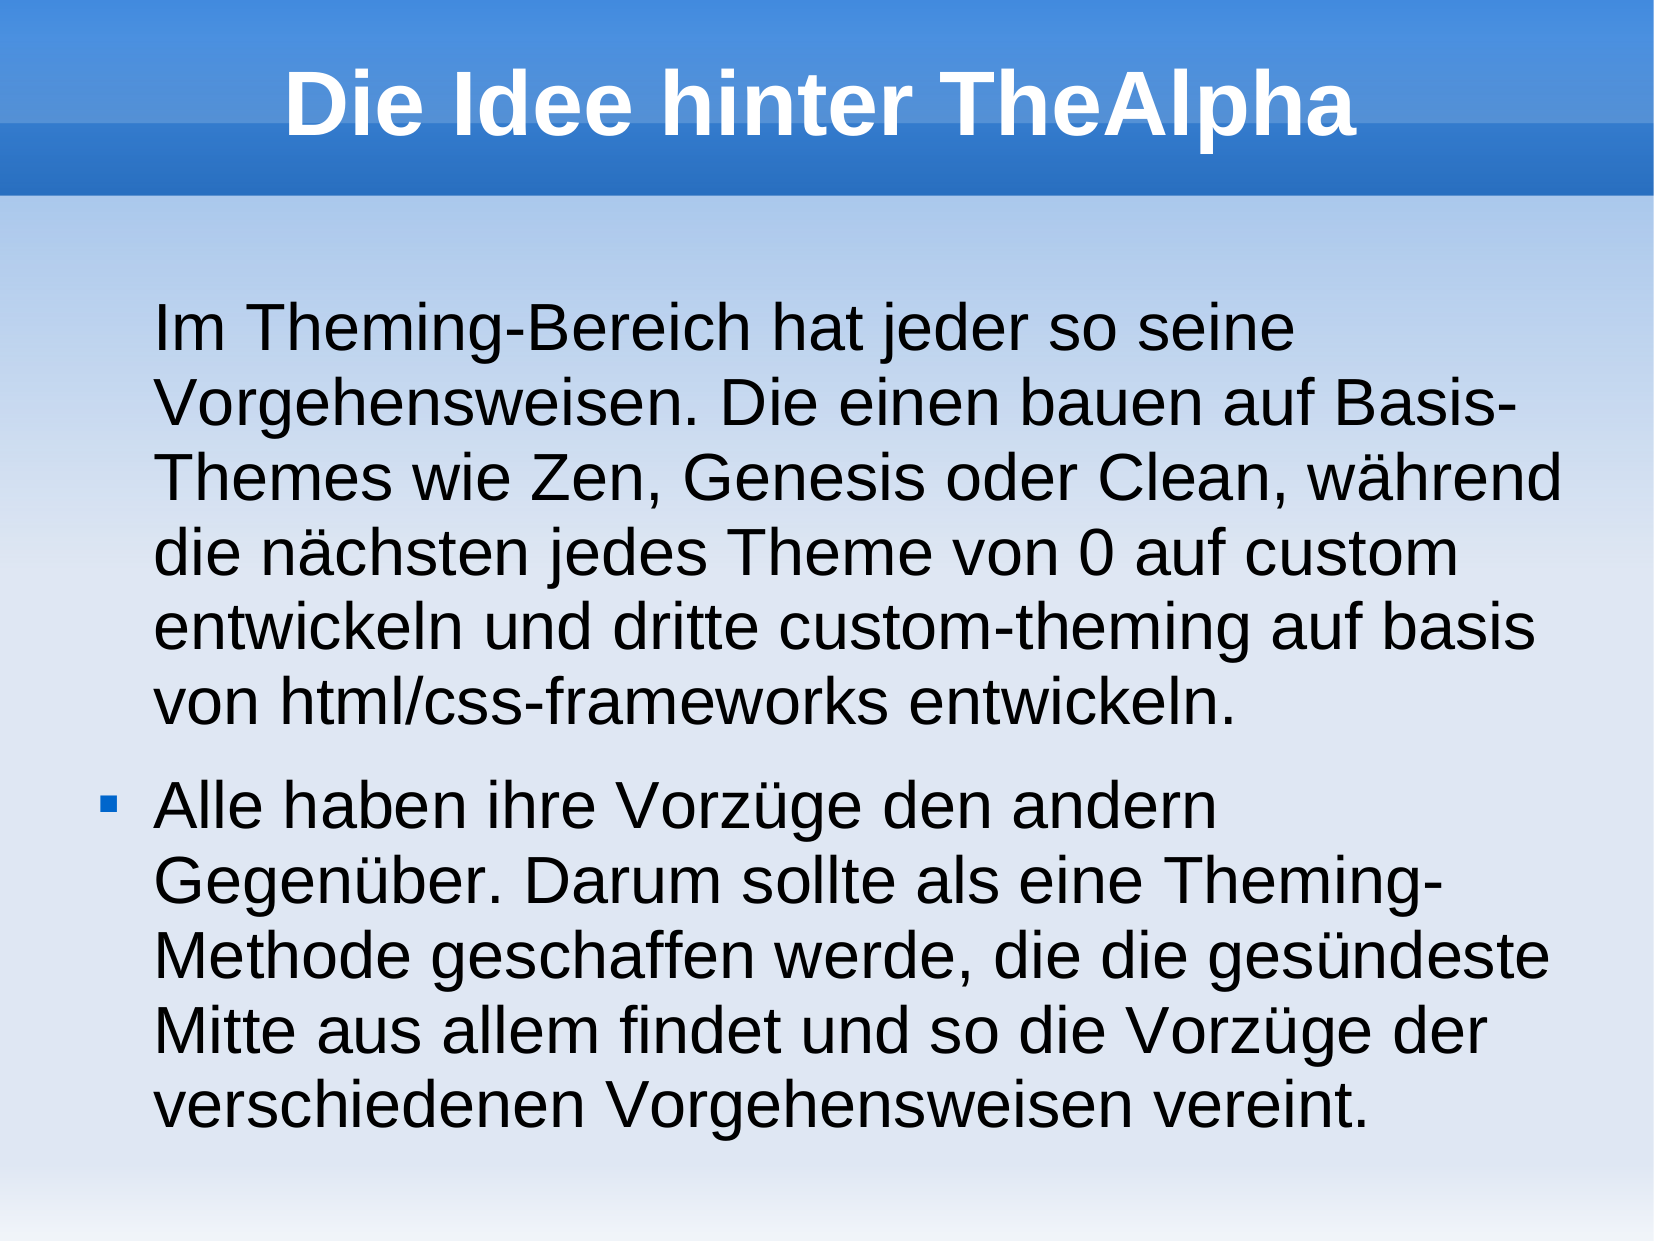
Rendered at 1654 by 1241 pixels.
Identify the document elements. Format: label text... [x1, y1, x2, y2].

title Die Idee hinter TheAlpha [76, 7, 1565, 200]
list Im Theming-Bereich hat jeder so seine Vorgehensweisen. Die einen bauen auf Basis-Themes wie Zen, Genesis oder Clean, während die nächsten jedes Theme von 0 auf custom entwickeln und dritte custom-theming auf basis von html/css-frameworks entwickeln. Alle haben ihre Vorzüge den andern Gegenüber. Darum sollte als eine Theming-Methode geschaffen werde, die die gesündeste Mitte aus allem findet und so die Vorzüge der verschiedenen Vorgehensweisen vereint. [82, 290, 1571, 1143]
picture [0, 0, 1654, 1241]
